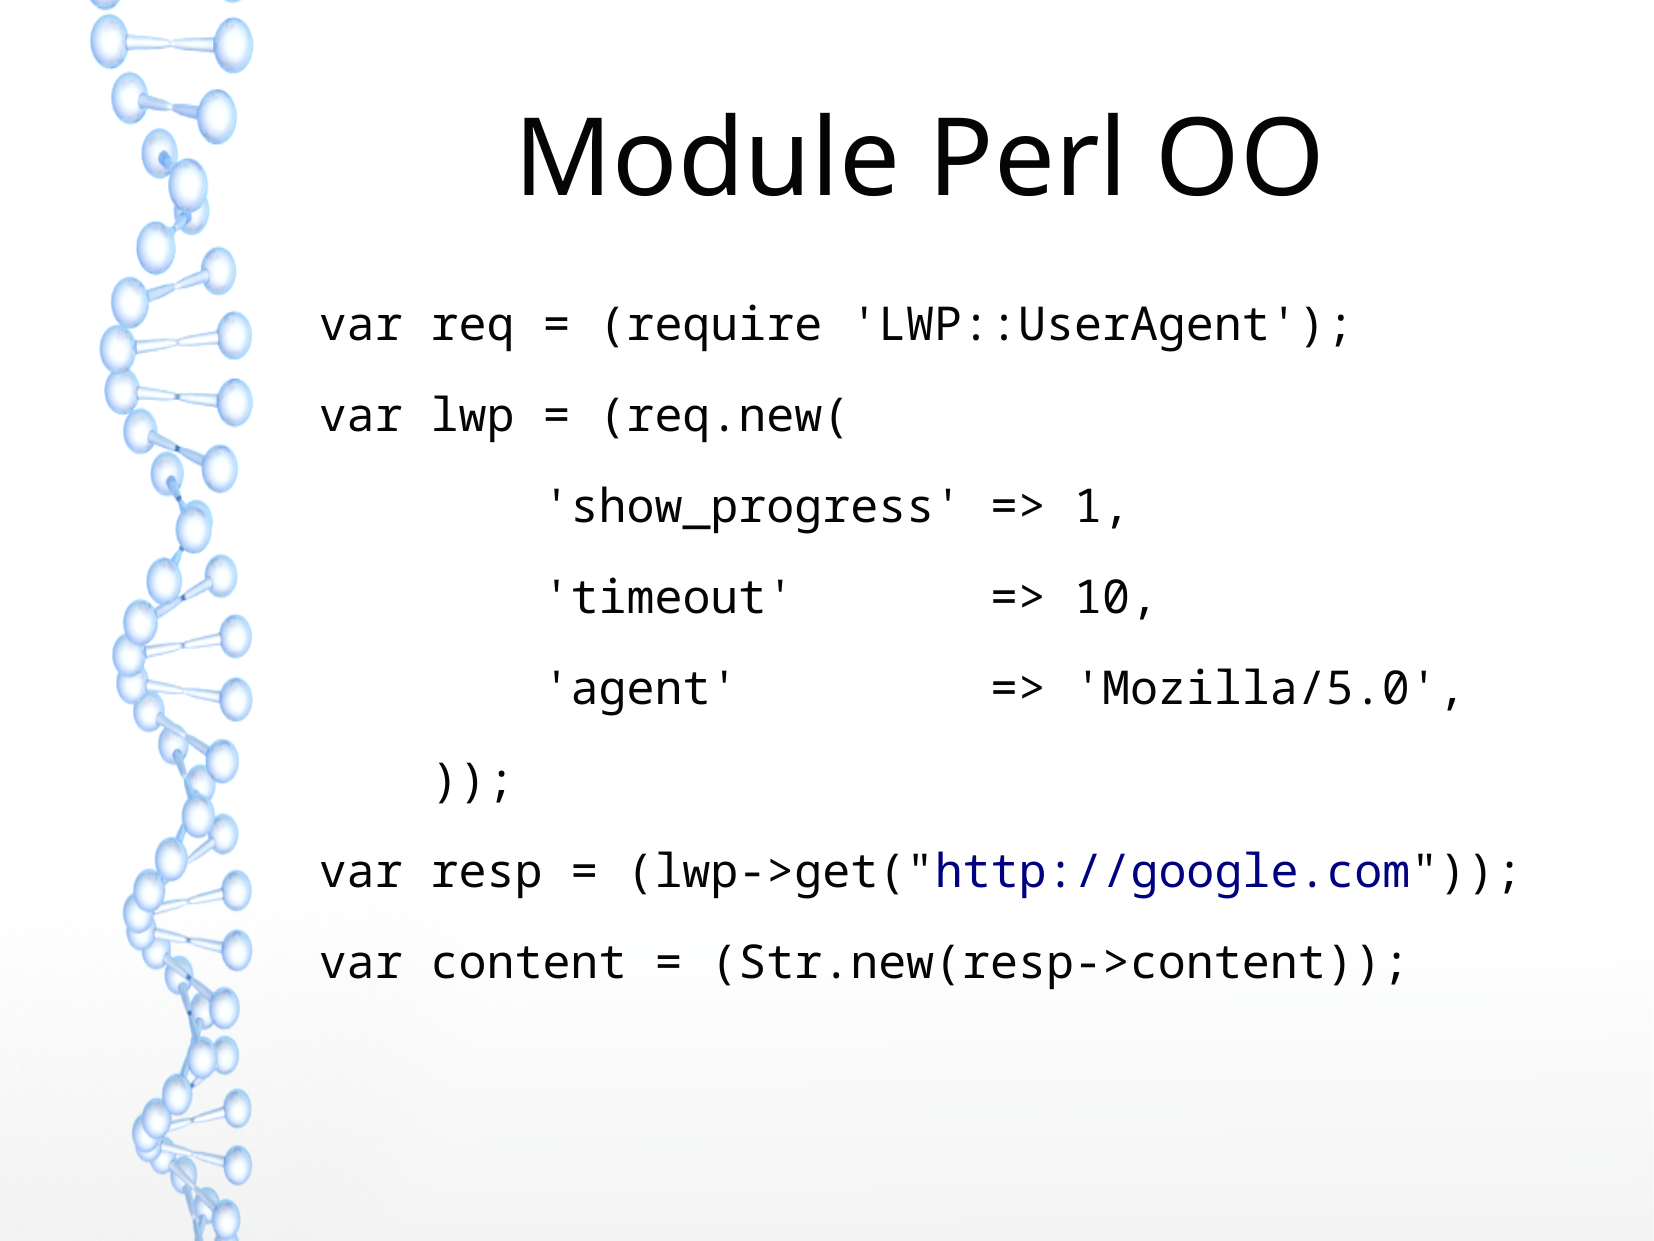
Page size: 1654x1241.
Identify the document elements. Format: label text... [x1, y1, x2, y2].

list var req = (require 'LWP::UserAgent'); var lwp = (req.new( 'show_progress' => 1, 'timeout' => 10, 'agent' => 'Mozilla/5.0', )); var resp = (lwp->get("http://google.com")); var content = (Str.new(resp->content)); [269, 290, 1538, 1010]
picture [0, 0, 1654, 1241]
title Module Perl OO [269, 49, 1571, 257]
